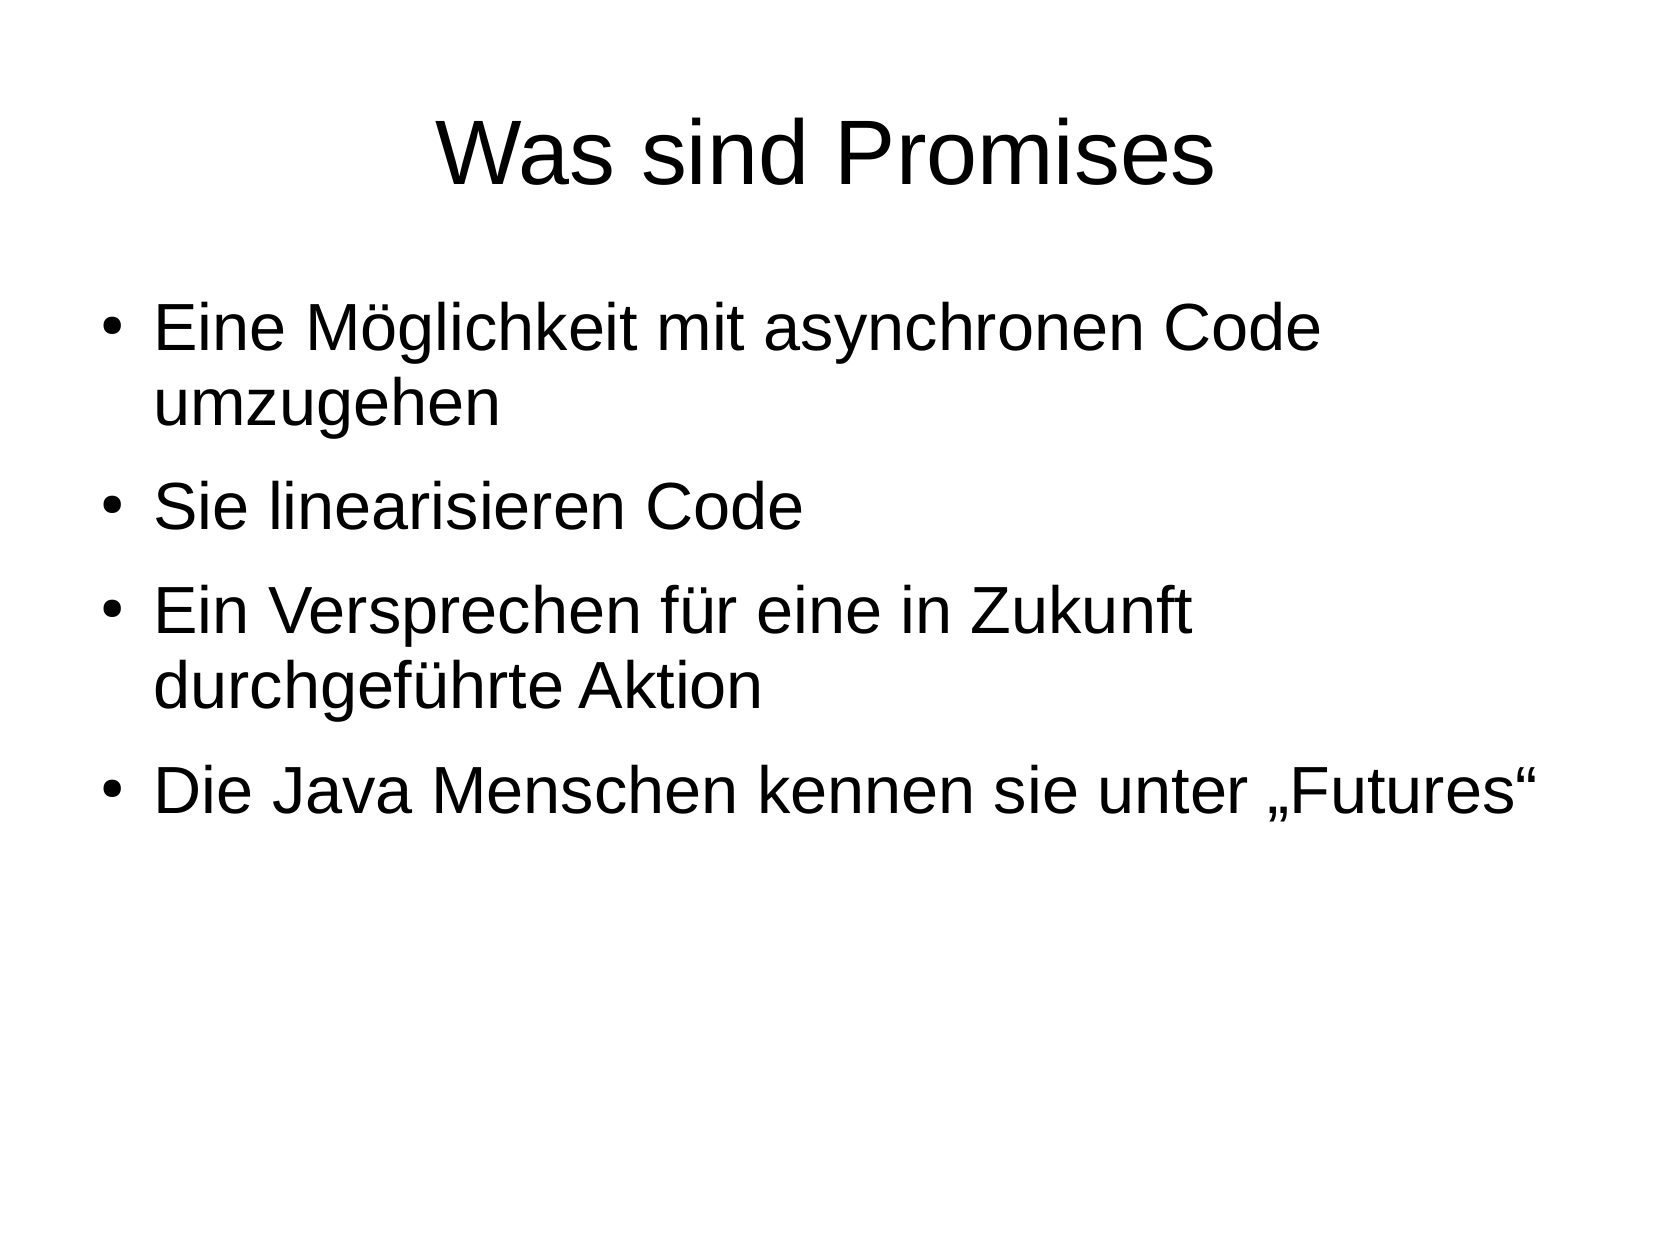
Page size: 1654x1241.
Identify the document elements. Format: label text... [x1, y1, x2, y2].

list Eine Möglichkeit mit asynchronen Code umzugehen Sie linearisieren Code Ein Versprechen für eine in Zukunft durchgeführte Aktion Die Java Menschen kennen sie unter „Futures“ [82, 290, 1571, 1010]
title Was sind Promises [82, 49, 1571, 257]
